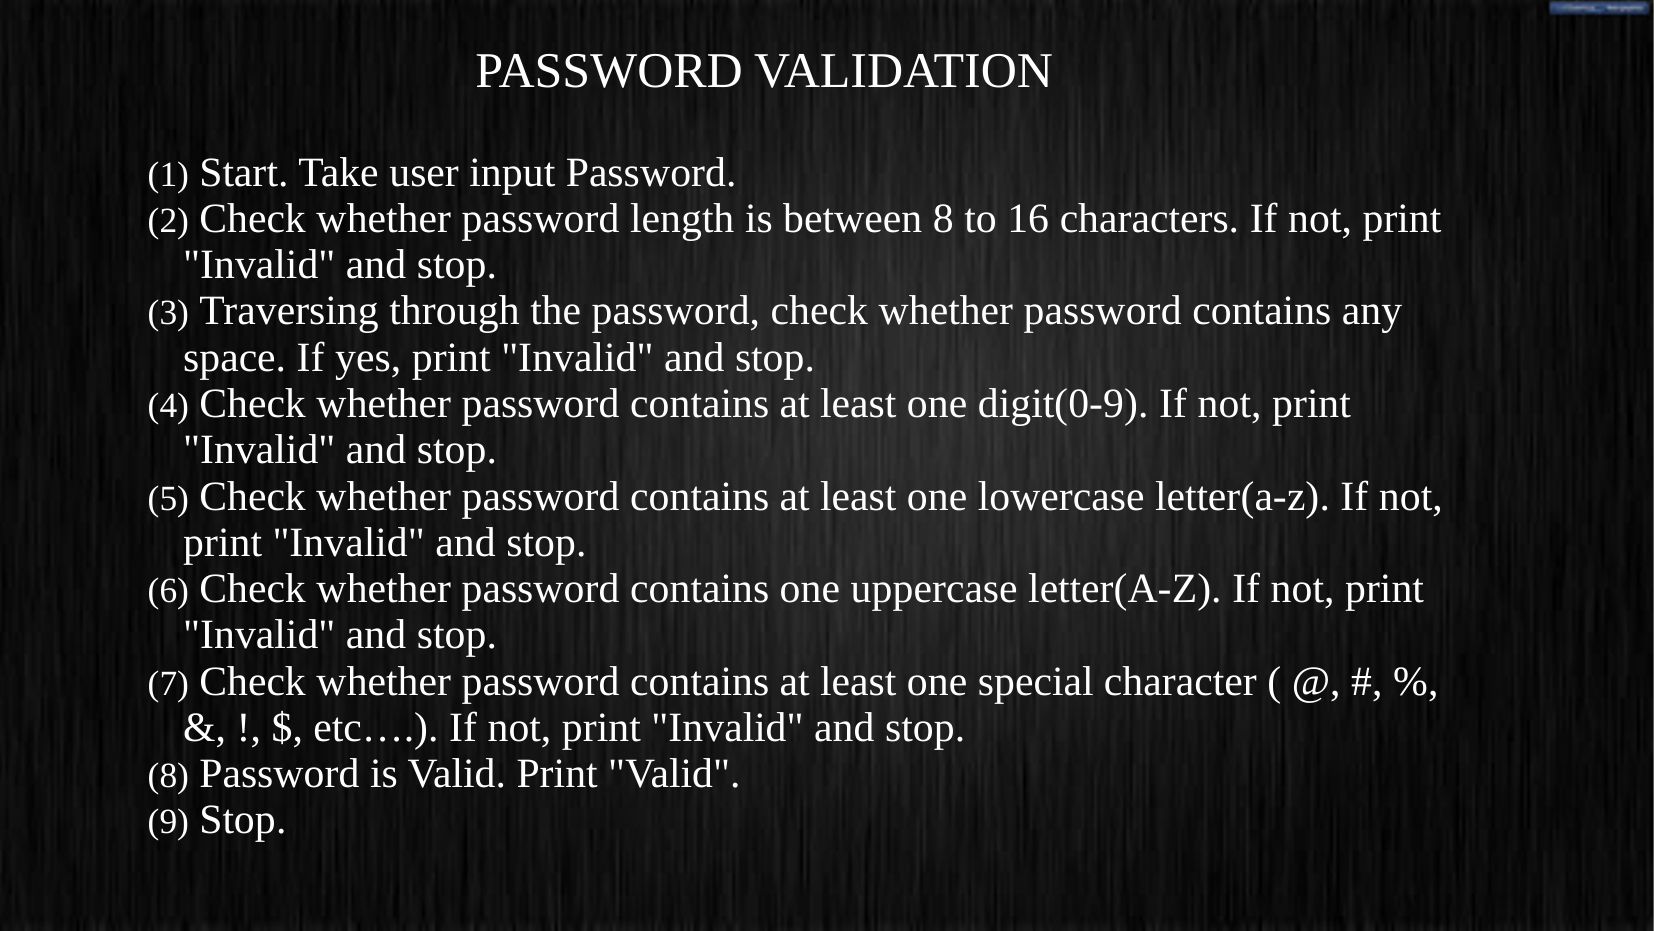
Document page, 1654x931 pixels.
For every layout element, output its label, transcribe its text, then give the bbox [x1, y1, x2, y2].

picture [0, 0, 1654, 931]
text_box Start. Take user input Password. Check whether password length is between 8 to 16 characters. If not, print "Invalid" and stop. Traversing through the password, check whether password contains any space. If yes, print "Invalid" and stop. Check whether password contains at least one digit(0-9). If not, print "Invalid" and stop. Check whether password contains at least one lowercase letter(a-z). If not, print "Invalid" and stop. Check whether password contains one uppercase letter(A-Z). If not, print "Invalid" and stop. Check whether password contains at least one special character ( @, #, %, &, !, $, etc….). If not, print "Invalid" and stop. Password is Valid. Print "Valid". Stop. [129, 141, 1489, 851]
text_box PASSWORD VALIDATION [460, 35, 1087, 130]
